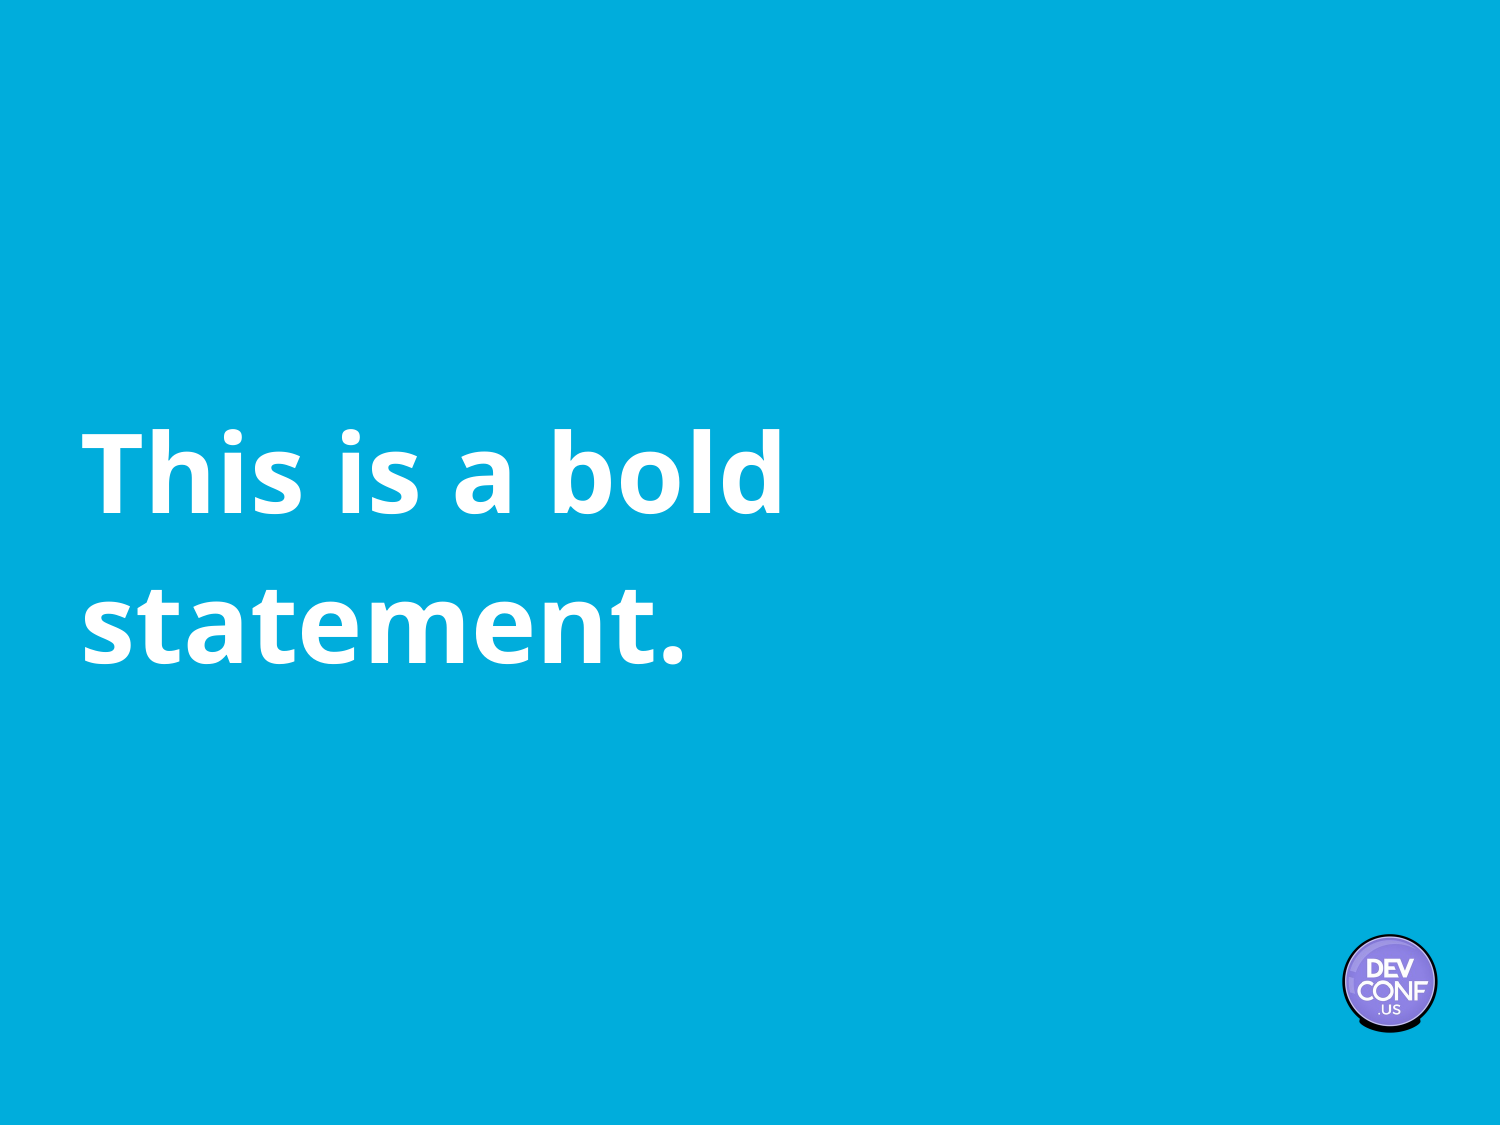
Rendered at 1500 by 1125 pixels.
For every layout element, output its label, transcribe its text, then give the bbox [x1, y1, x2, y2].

picture [1344, 935, 1436, 1031]
title This is a bold statement. [80, 98, 1125, 994]
